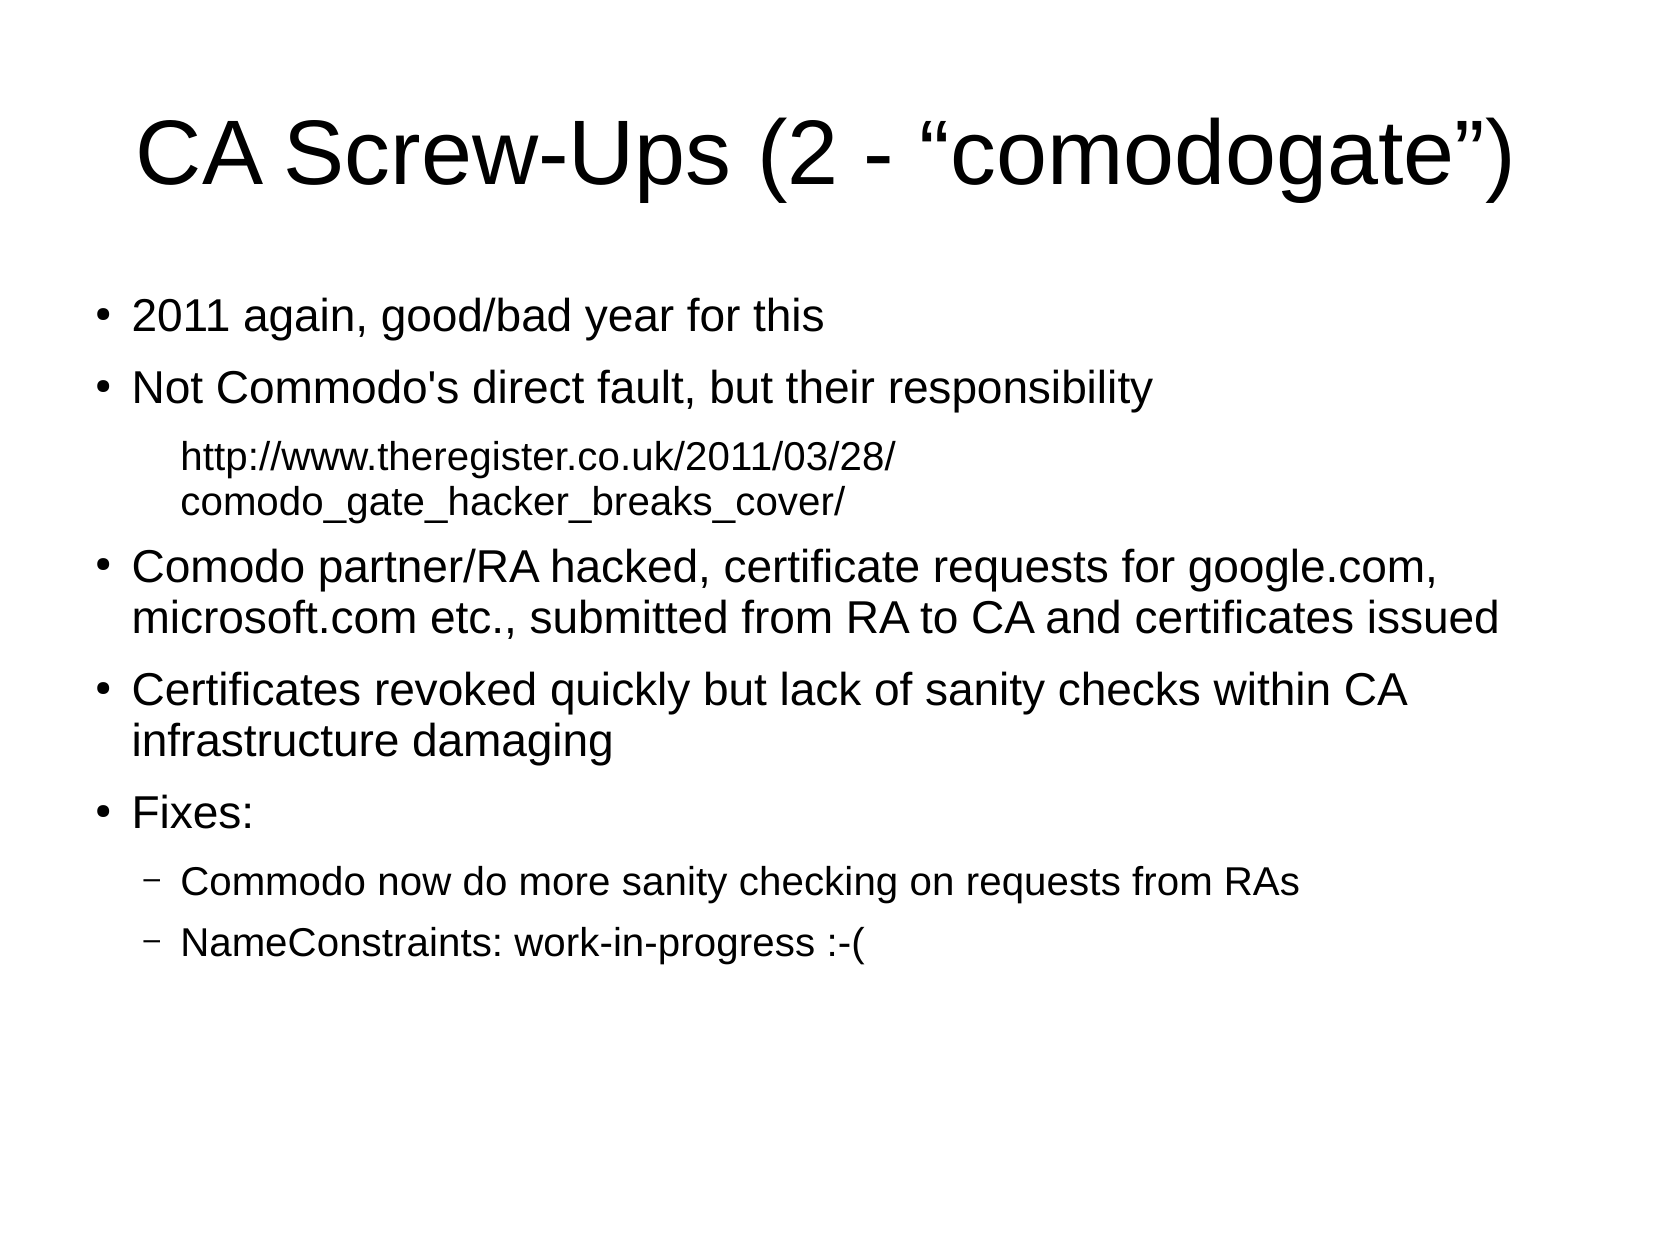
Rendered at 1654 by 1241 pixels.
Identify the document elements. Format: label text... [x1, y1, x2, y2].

list 2011 again, good/bad year for this Not Commodo's direct fault, but their responsibility http://www.theregister.co.uk/2011/03/28/comodo_gate_hacker_breaks_cover/ Comodo partner/RA hacked, certificate requests for google.com, microsoft.com etc., submitted from RA to CA and certificates issued Certificates revoked quickly but lack of sanity checks within CA infrastructure damaging Fixes: Commodo now do more sanity checking on requests from RAs NameConstraints: work-in-progress :-( [82, 290, 1538, 1010]
title CA Screw-Ups (2 - “comodogate”) [82, 49, 1571, 257]
